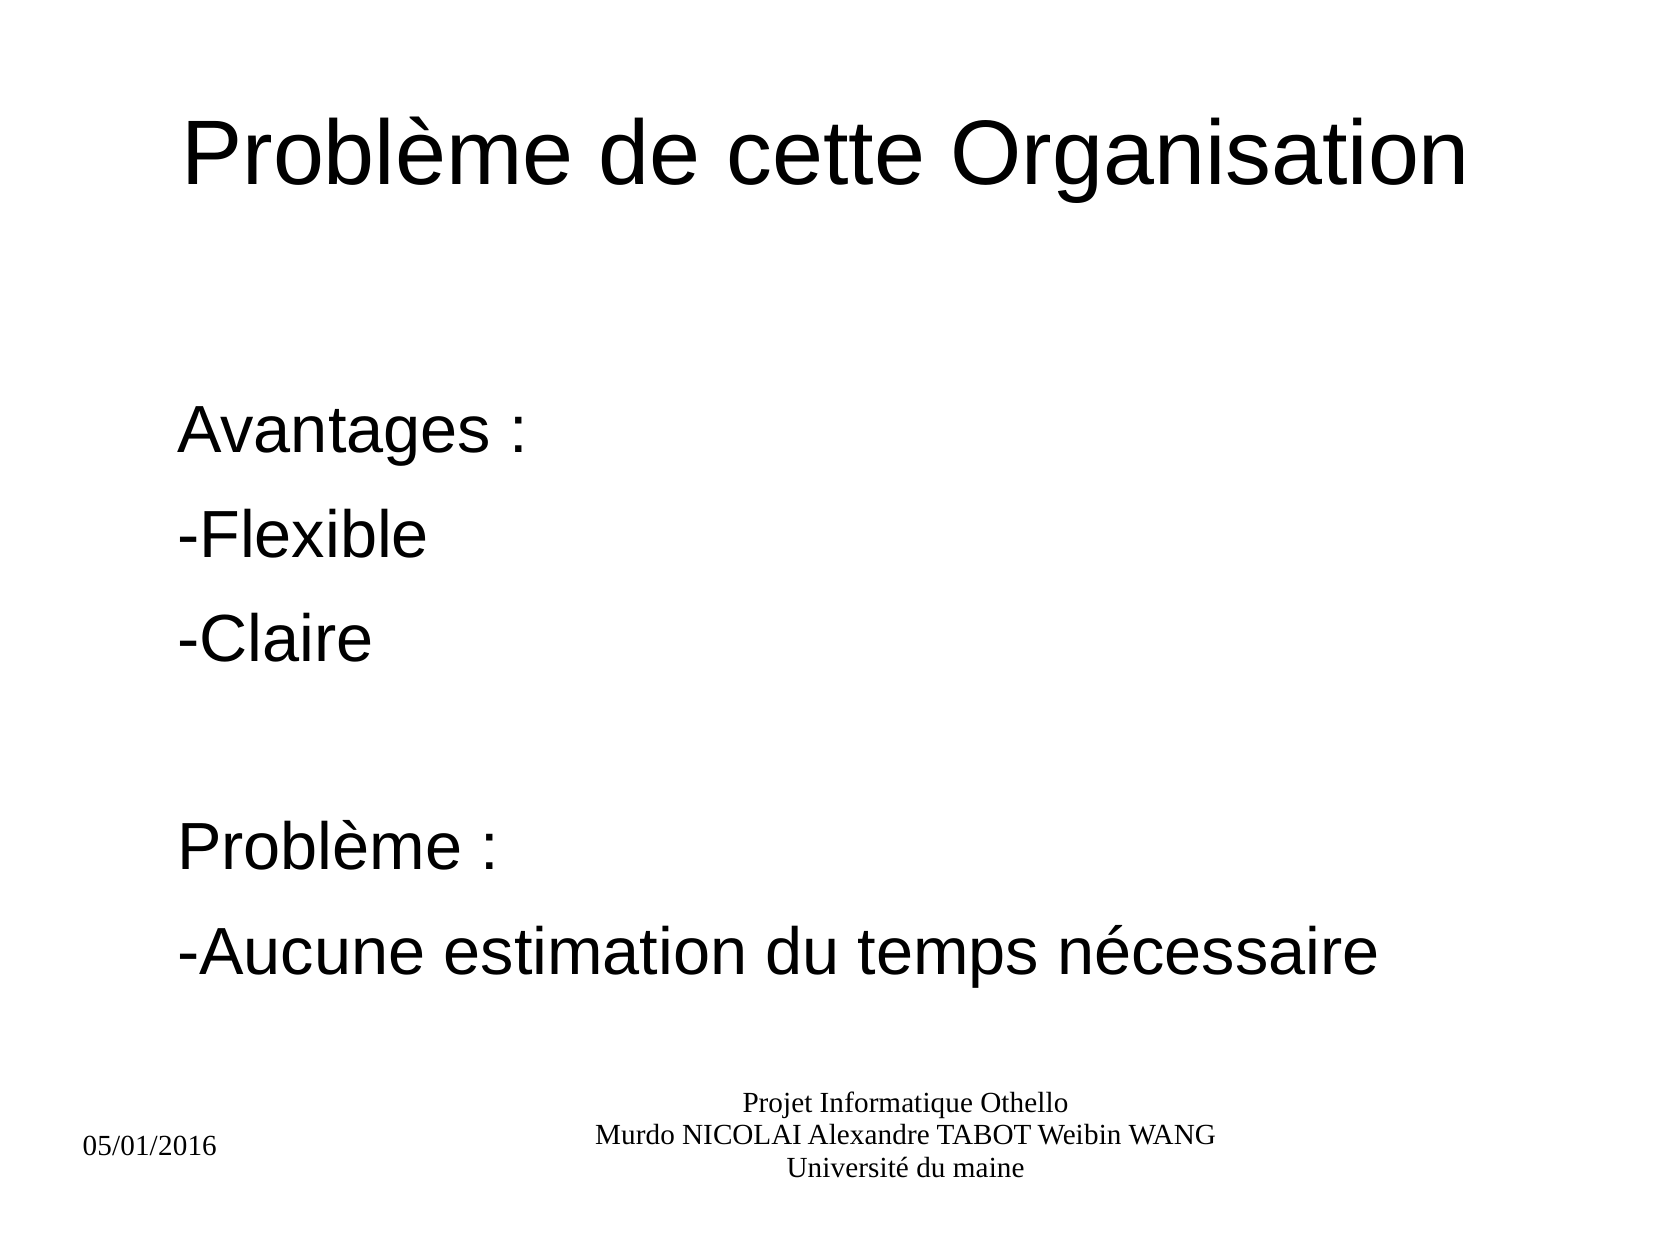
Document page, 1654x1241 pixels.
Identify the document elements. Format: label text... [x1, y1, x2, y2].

list Avantages : -Flexible -Claire Problème : -Aucune estimation du temps nécessaire [106, 392, 1595, 1211]
title Problème de cette Organisation [82, 49, 1571, 257]
